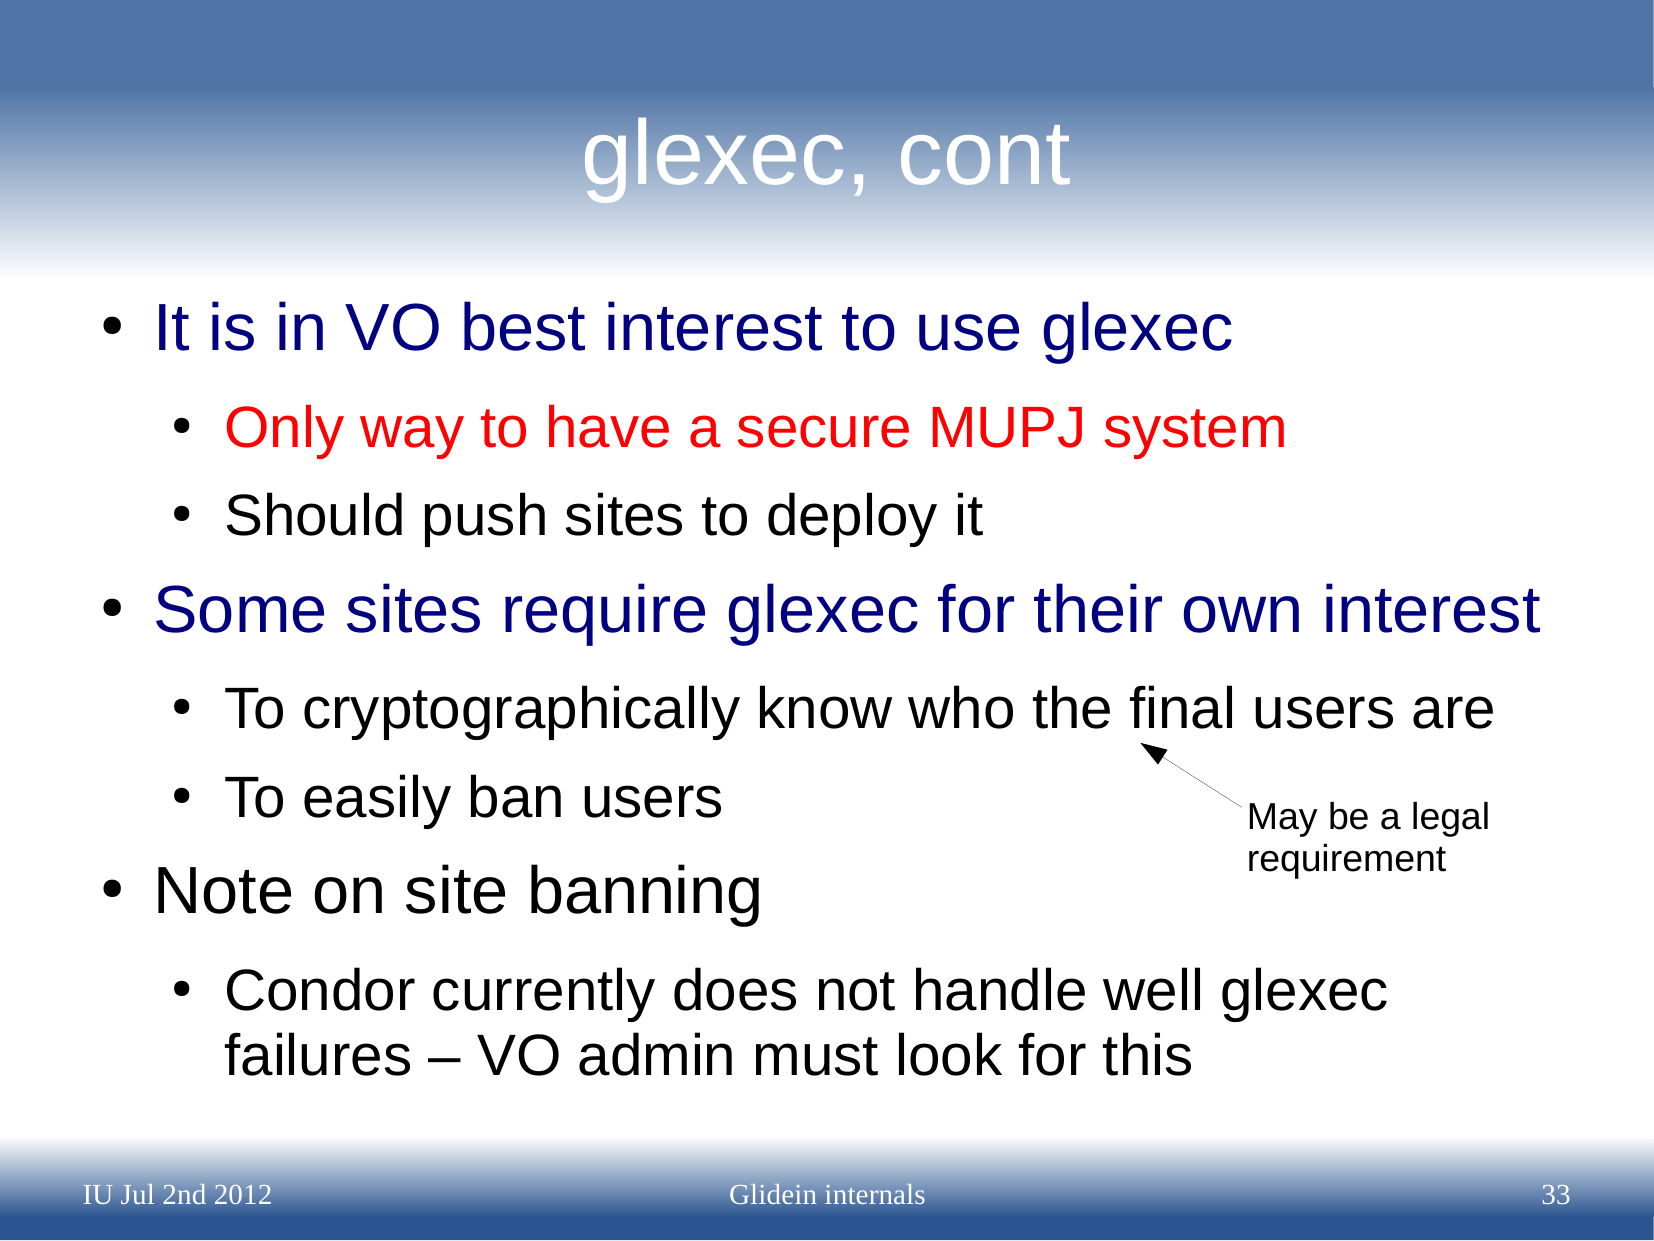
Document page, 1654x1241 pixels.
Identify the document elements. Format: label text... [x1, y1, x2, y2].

title glexec, cont [82, 56, 1571, 250]
list It is in VO best interest to use glexec Only way to have a secure MUPJ system Should push sites to deploy it Some sites require glexec for their own interest To cryptographically know who the final users are To easily ban users Note on site banning Condor currently does not handle well glexec failures – VO admin must look for this [82, 290, 1571, 1109]
text_box May be a legal requirement [1232, 788, 1506, 887]
